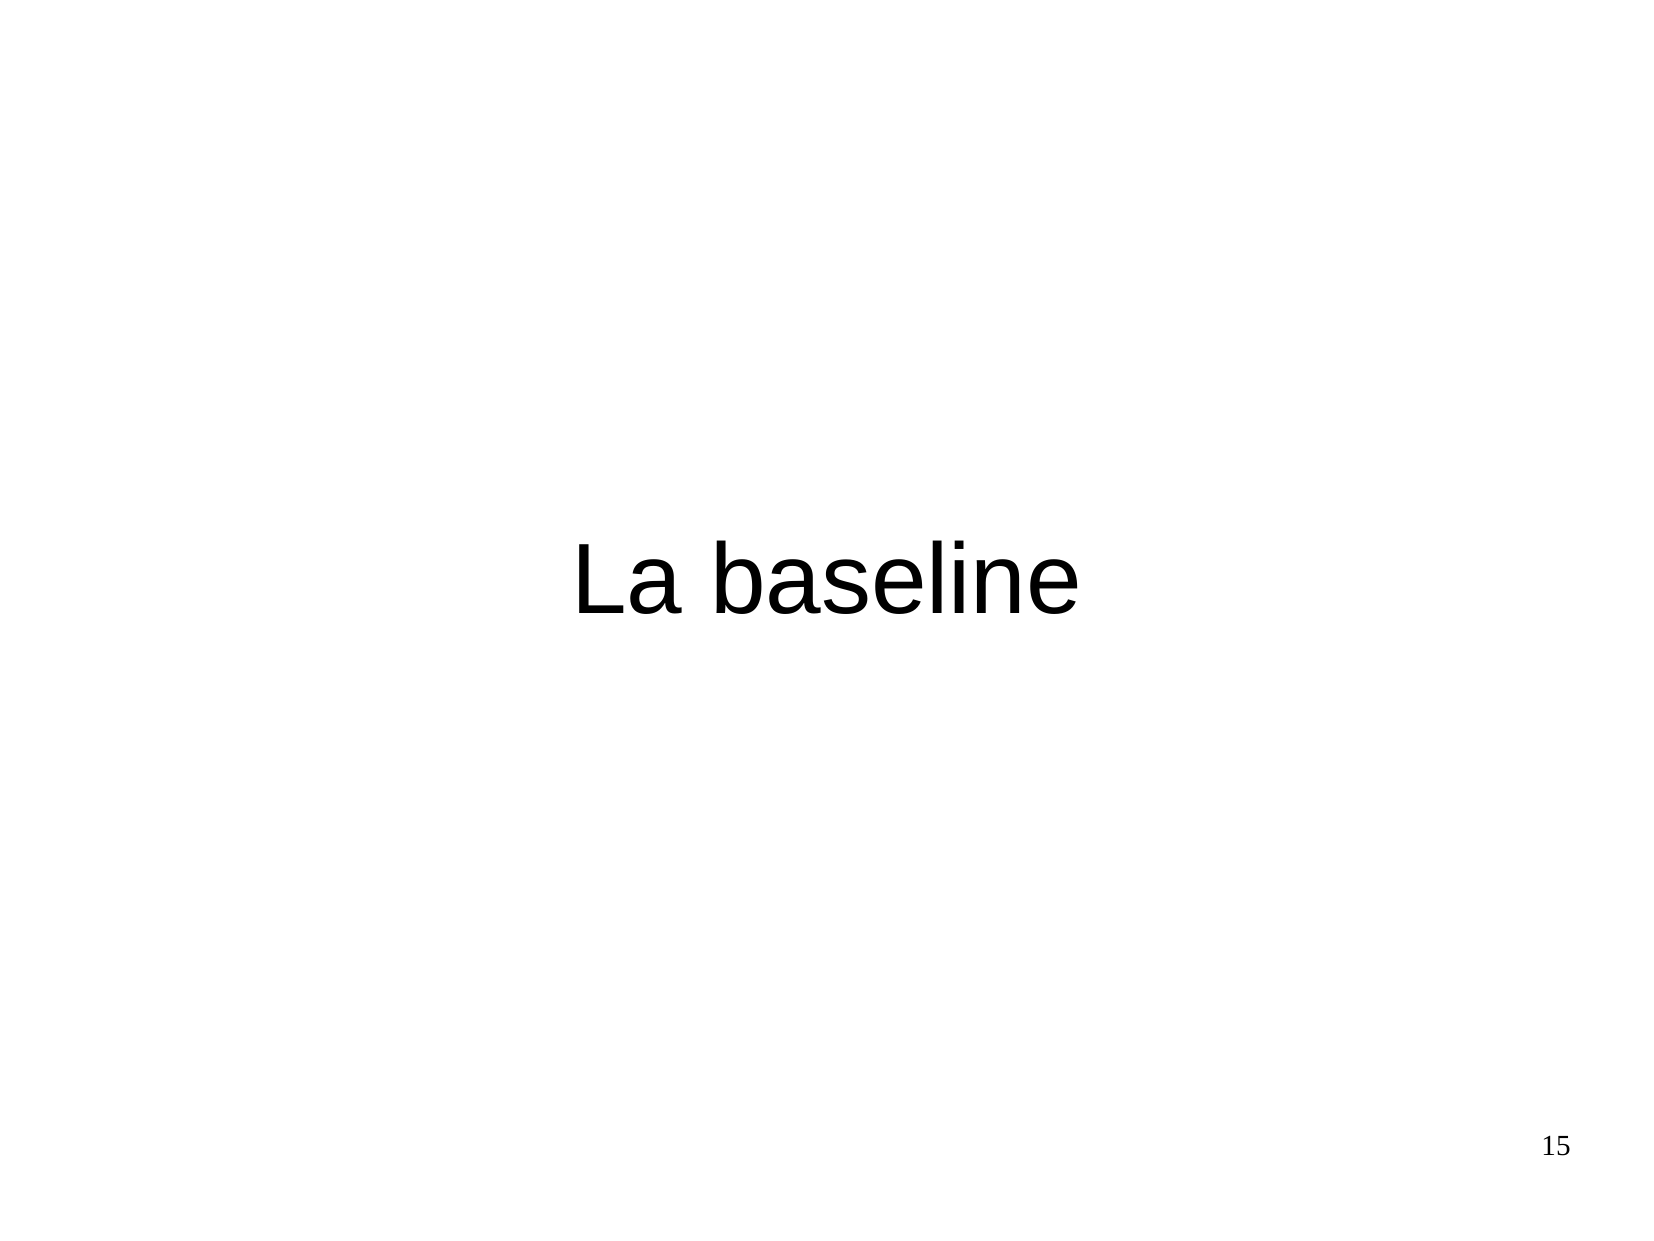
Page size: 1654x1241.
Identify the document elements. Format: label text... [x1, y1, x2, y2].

subtitle La baseline [82, 49, 1571, 1109]
